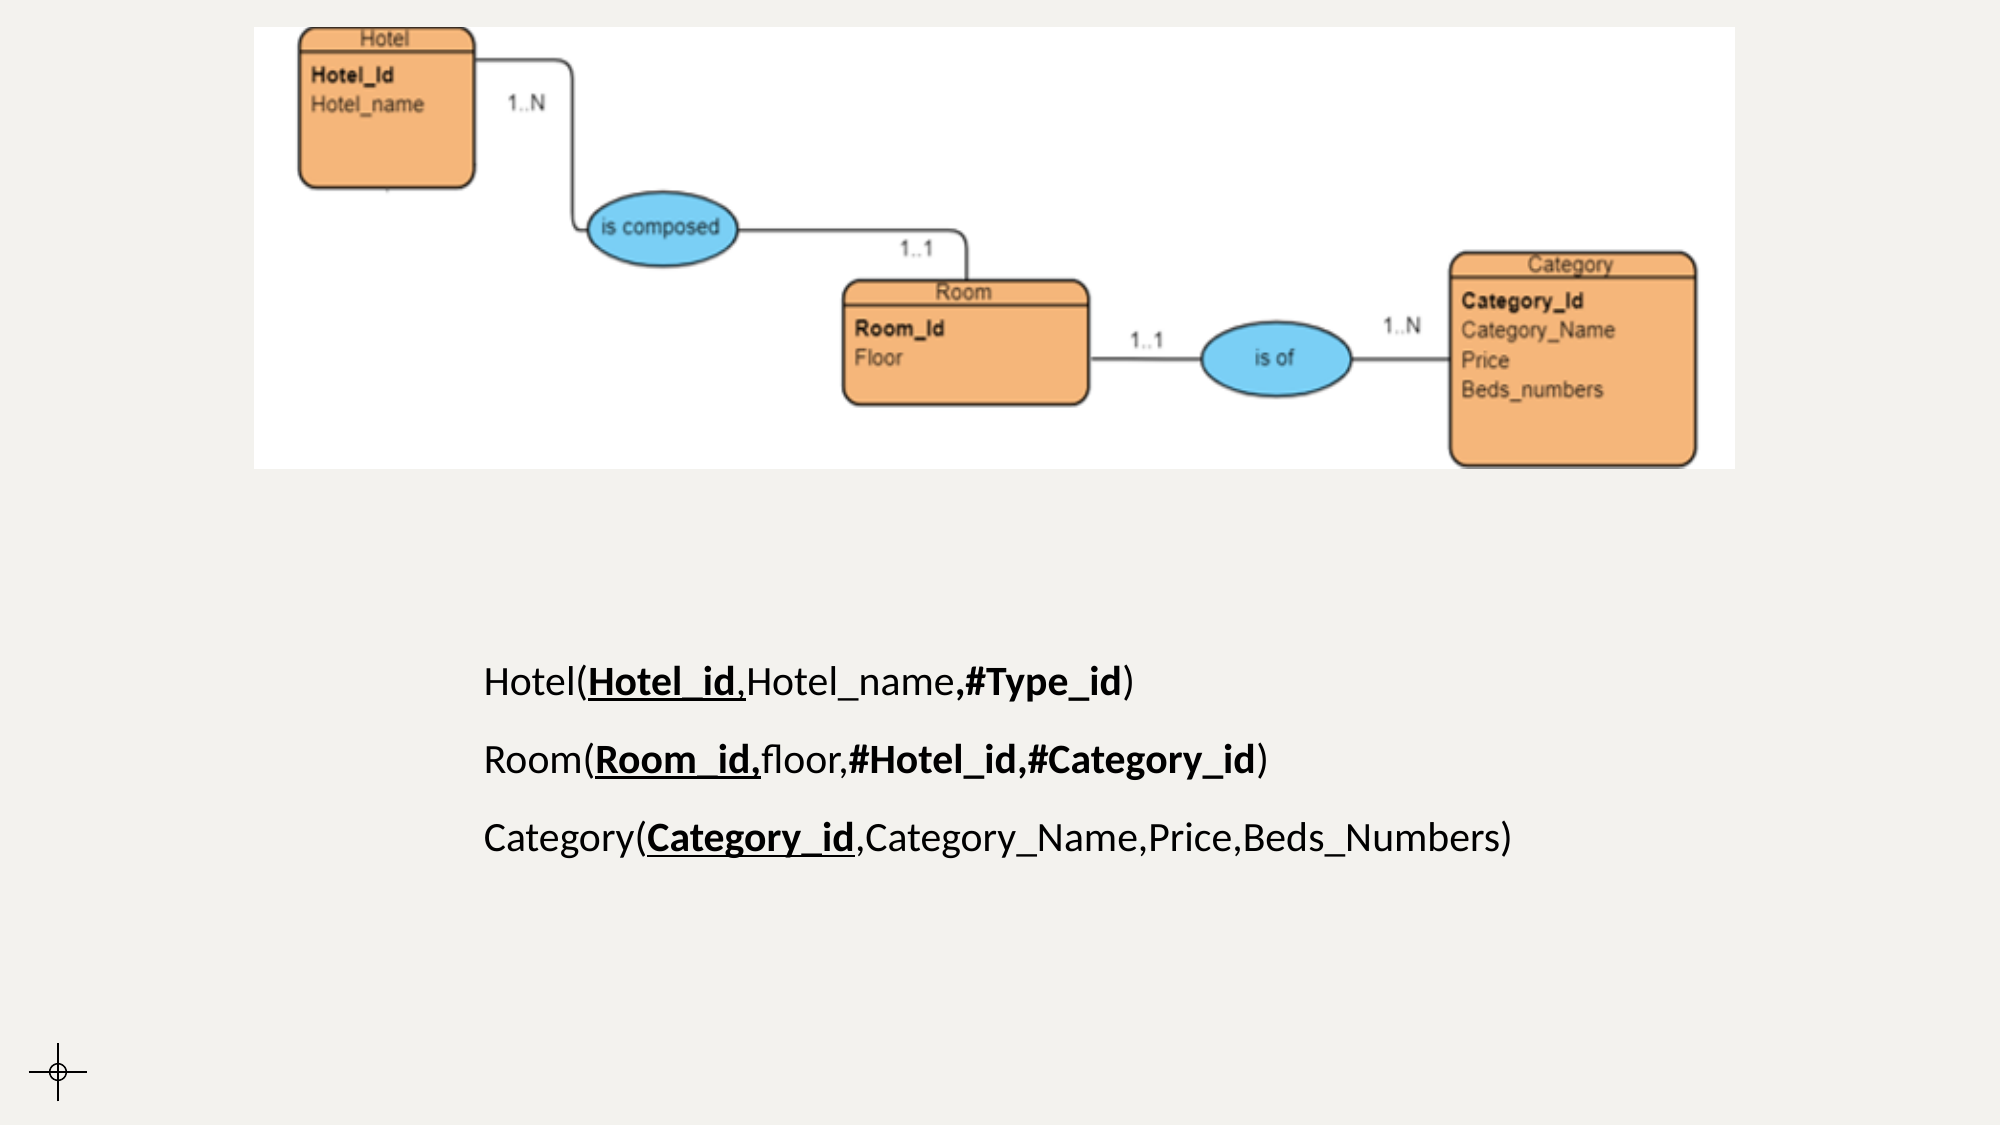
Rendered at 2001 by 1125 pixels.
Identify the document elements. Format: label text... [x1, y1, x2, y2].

text_box Hotel(Hotel_id,Hotel_name,#Type_id) Room(Room_id,floor,#Hotel_id,#Category_id) Category(Category_id,Category_Name,Price,Beds_Numbers) [468, 638, 1570, 937]
picture [254, 27, 1735, 469]
